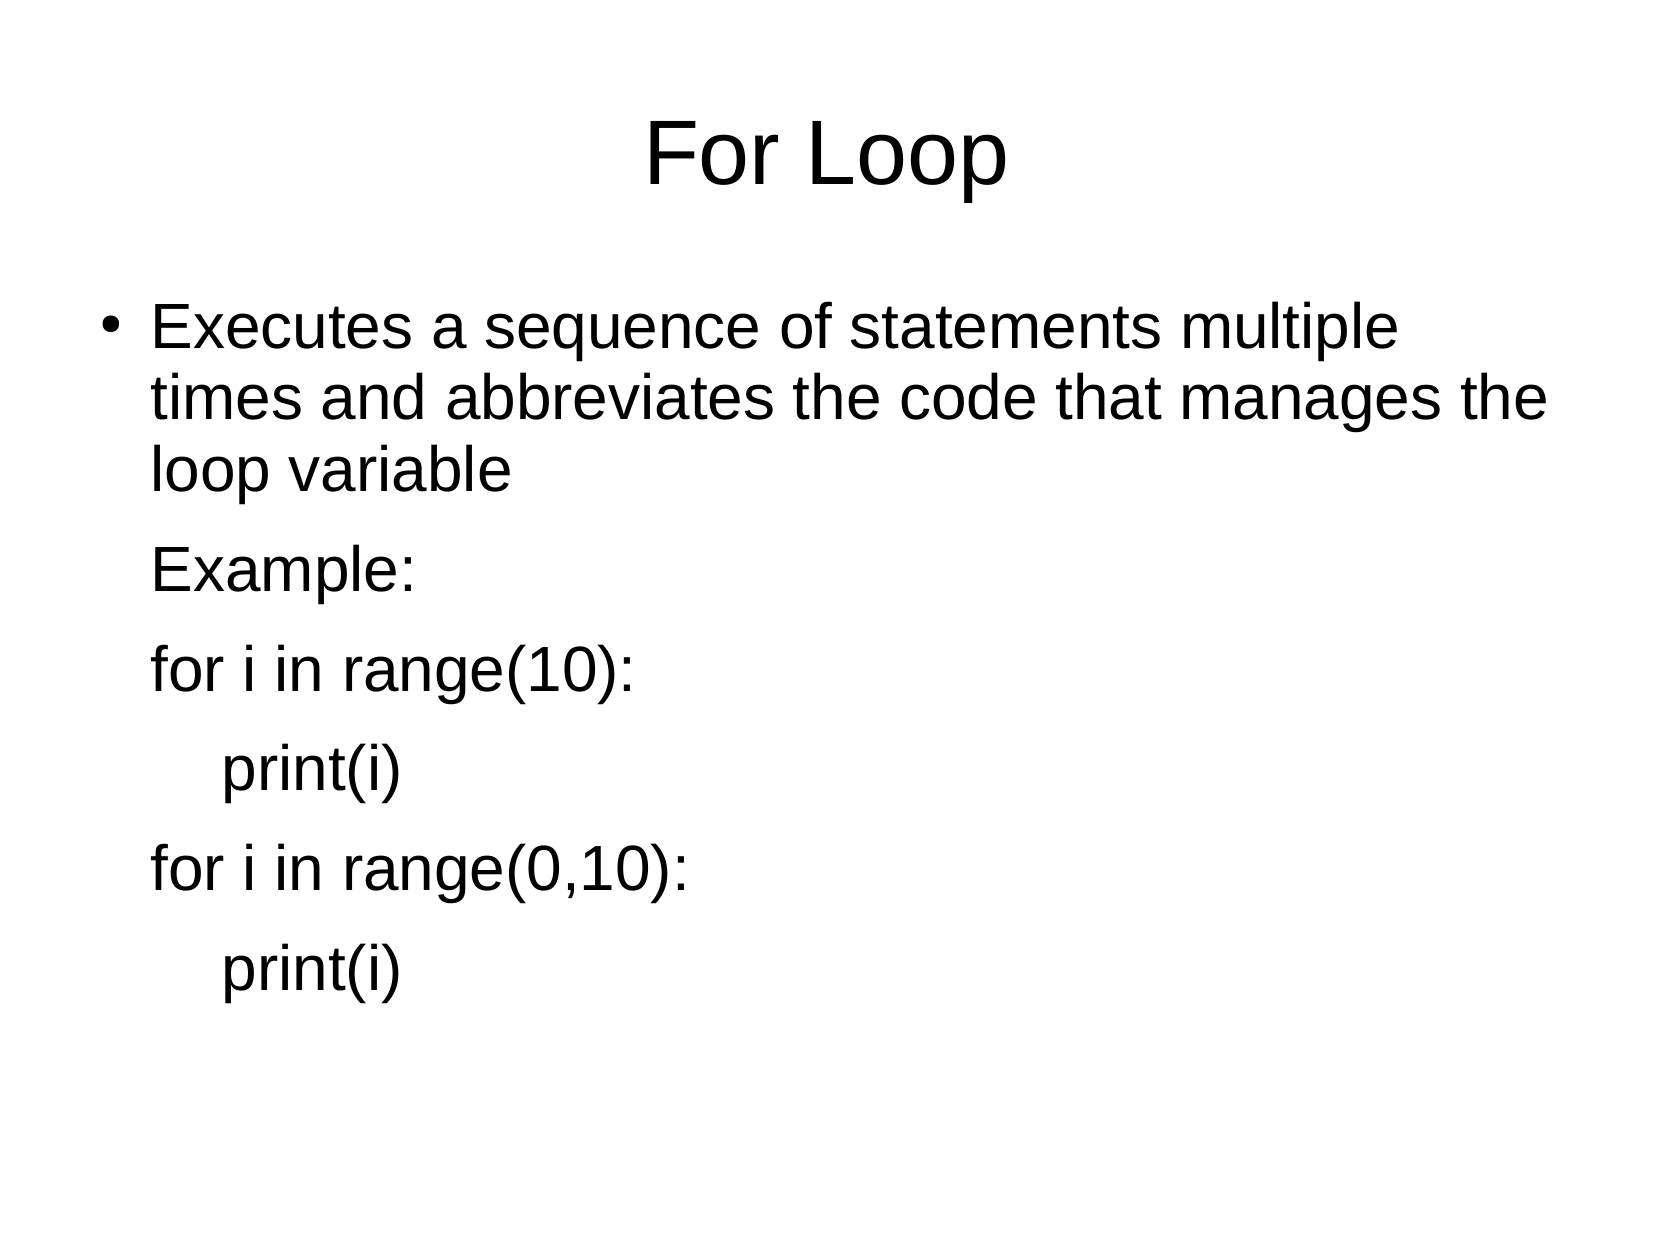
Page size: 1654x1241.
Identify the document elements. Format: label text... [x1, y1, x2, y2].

title For Loop [82, 49, 1571, 257]
list Executes a sequence of statements multiple times and abbreviates the code that manages the loop variable Example: for i in range(10): print(i) for i in range(0,10): print(i) [82, 290, 1571, 1010]
